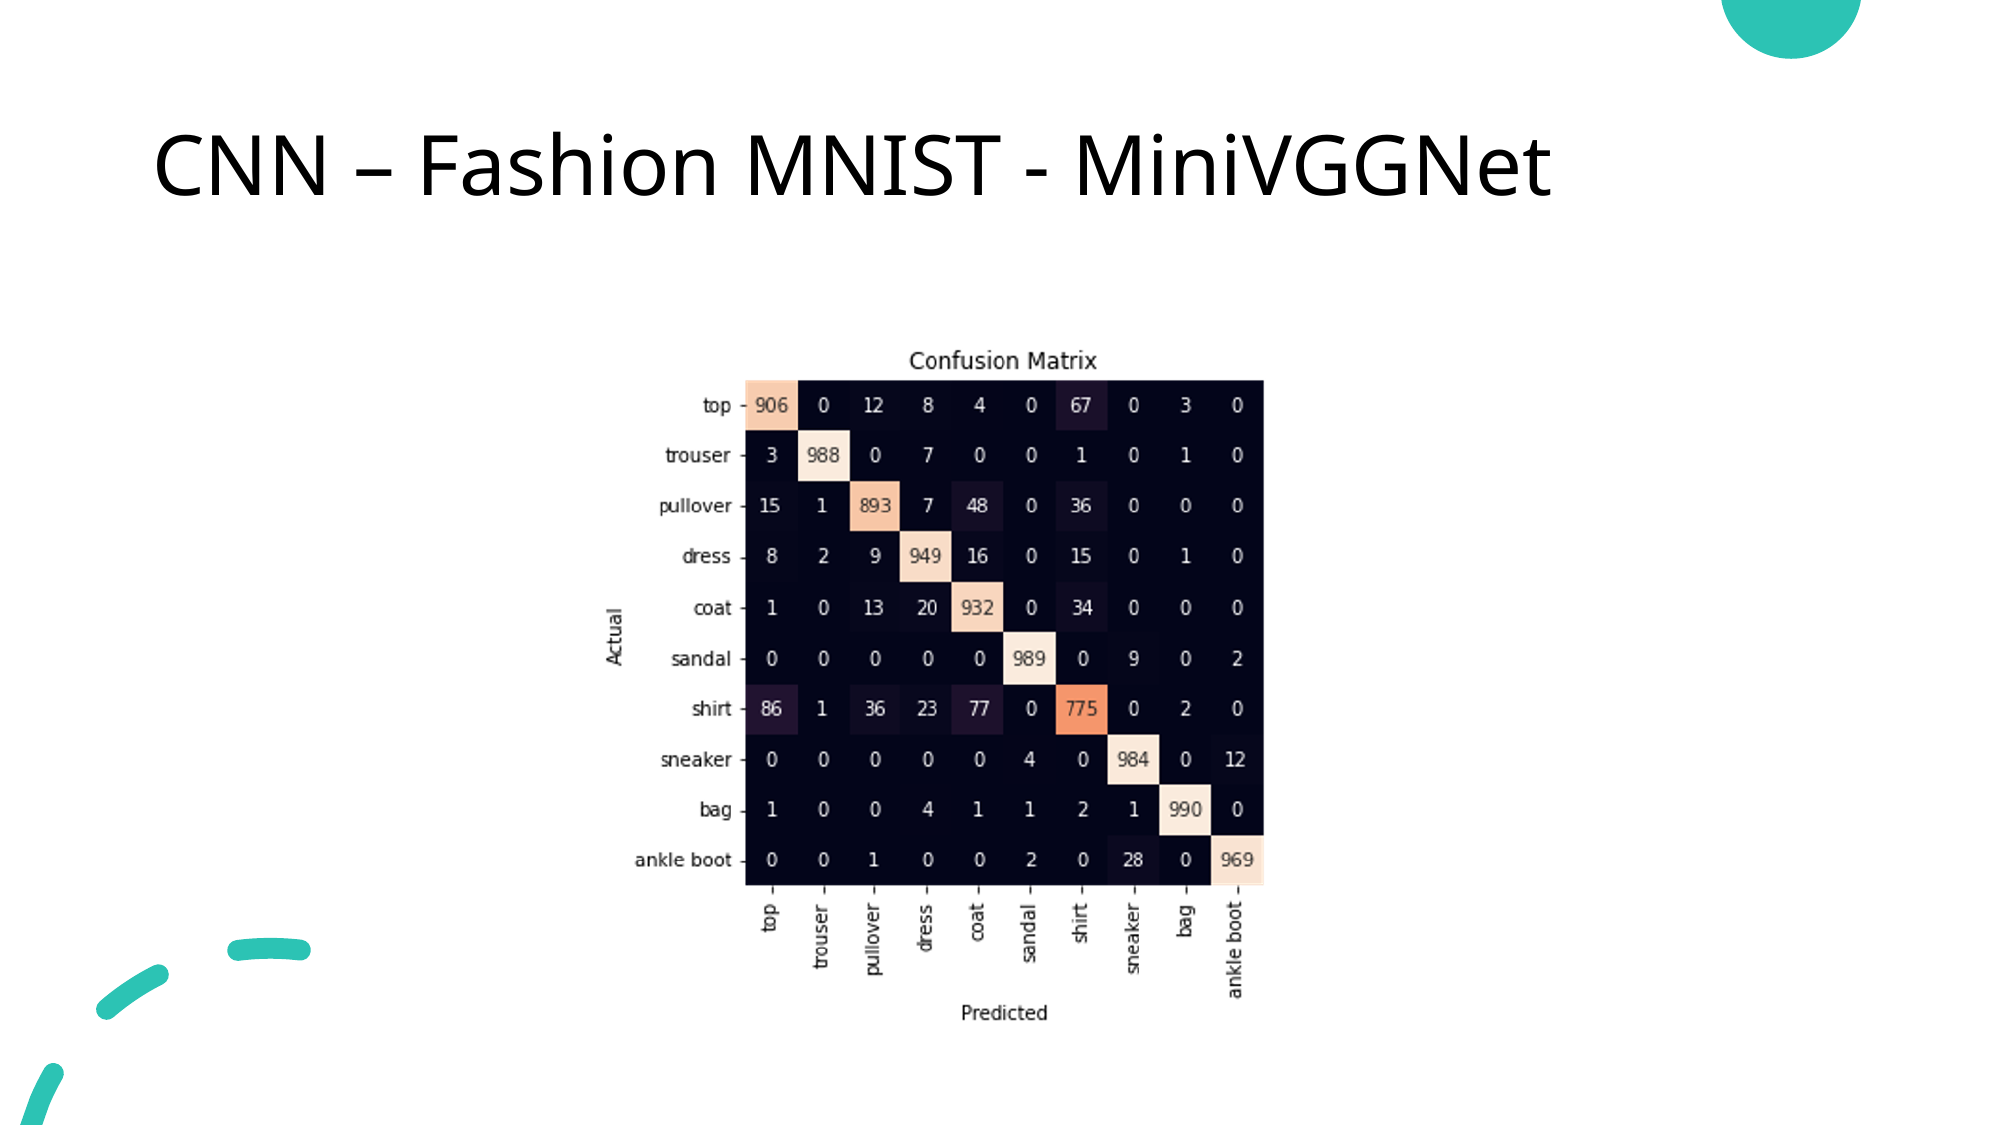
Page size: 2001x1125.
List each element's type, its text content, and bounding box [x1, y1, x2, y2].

picture [595, 337, 1275, 1036]
title CNN – Fashion MNIST - MiniVGGNet [137, 59, 1863, 278]
